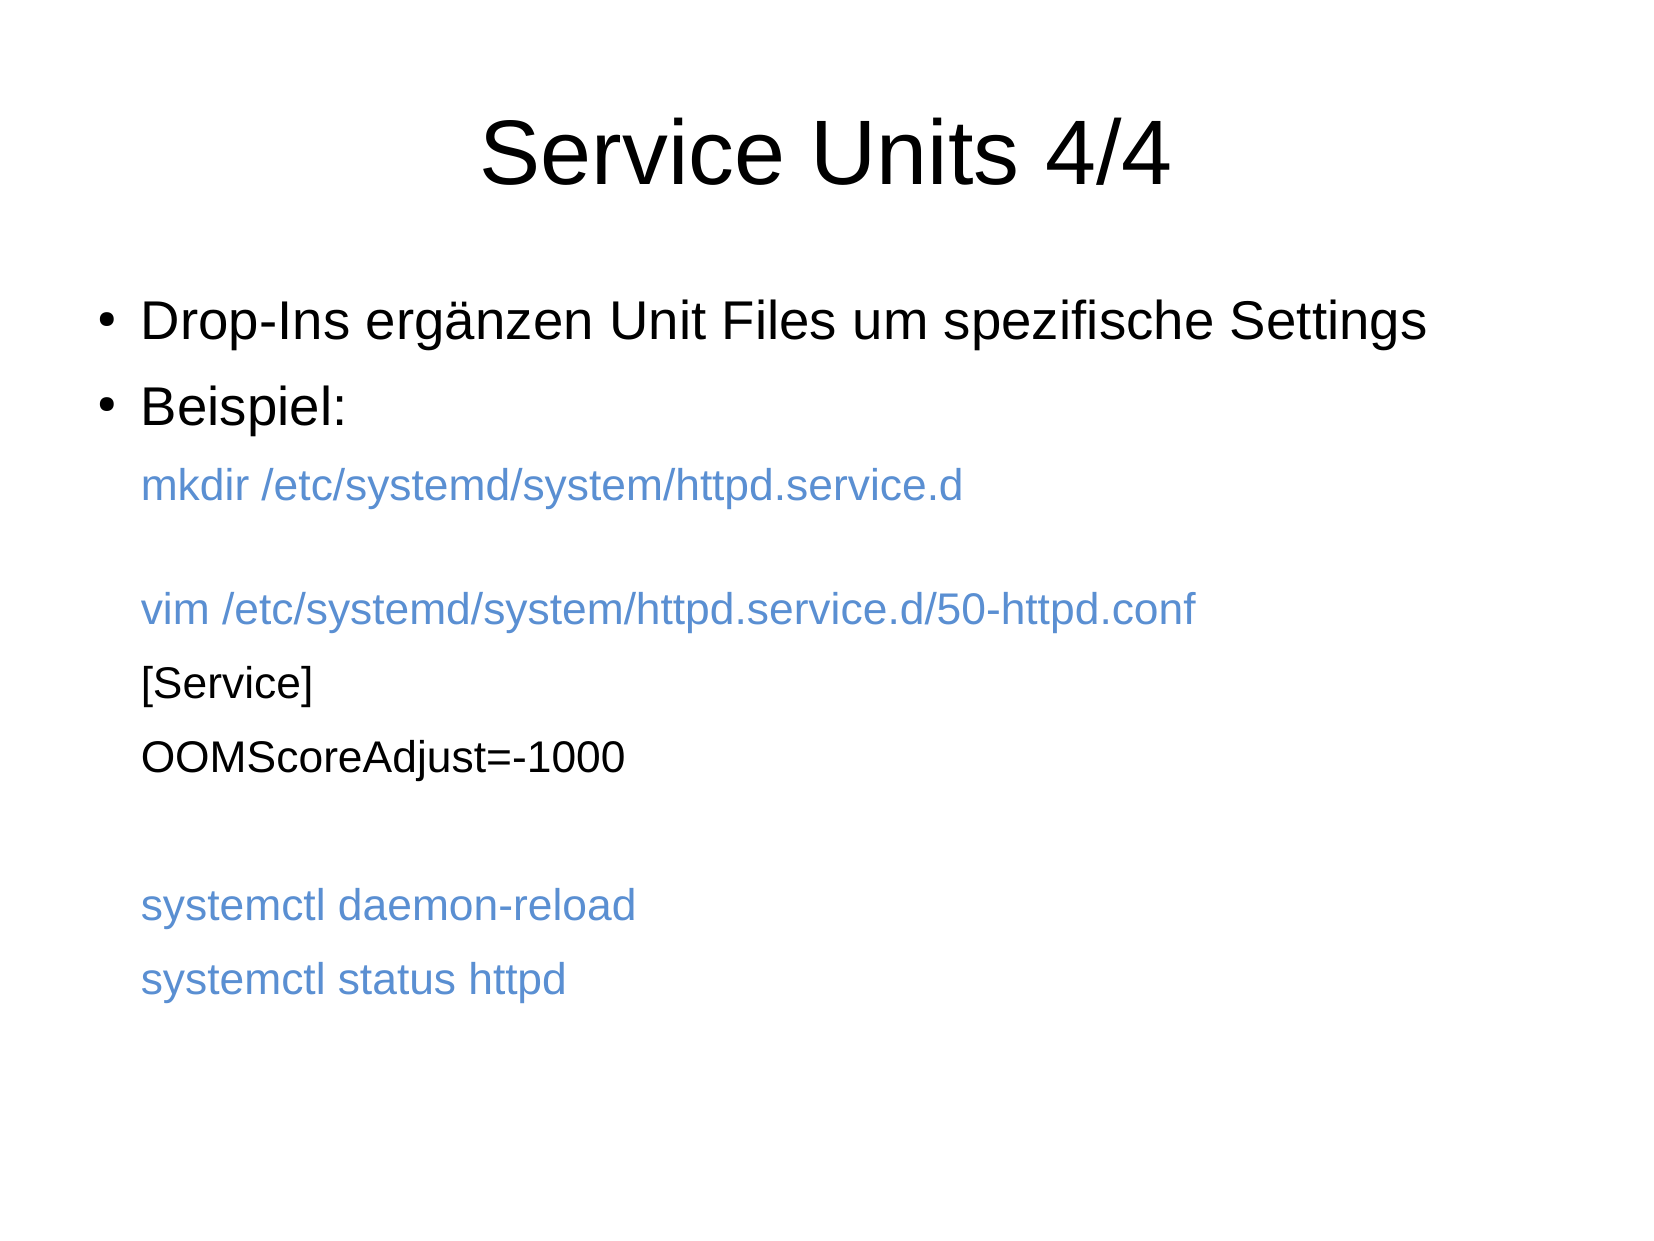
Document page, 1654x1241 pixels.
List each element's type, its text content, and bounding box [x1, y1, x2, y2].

title Service Units 4/4 [82, 49, 1571, 257]
list Drop-Ins ergänzen Unit Files um spezifische Settings Beispiel: mkdir /etc/systemd/system/httpd.service.d vim /etc/systemd/system/httpd.service.d/50-httpd.conf [Service] OOMScoreAdjust=-1000 systemctl daemon-reload systemctl status httpd [82, 290, 1571, 1010]
